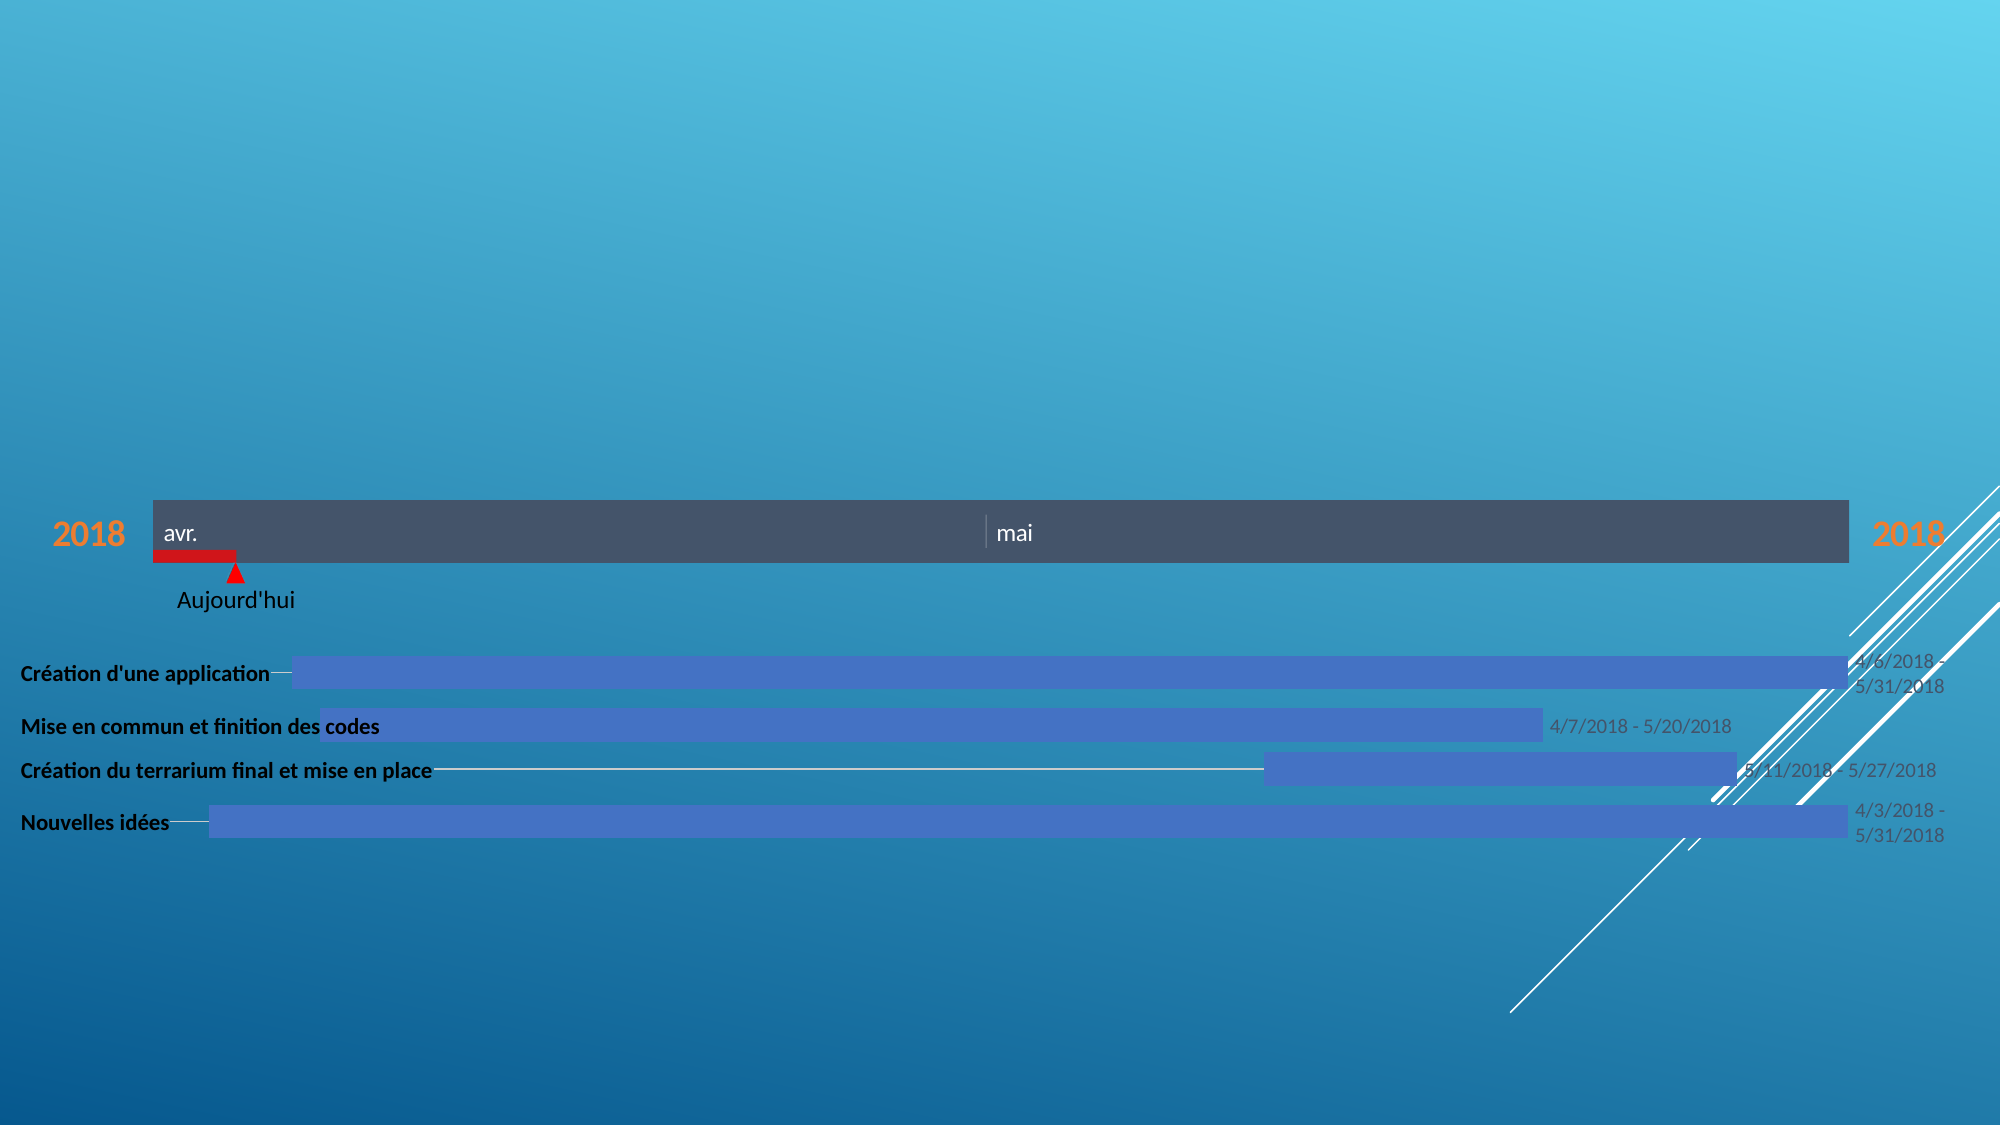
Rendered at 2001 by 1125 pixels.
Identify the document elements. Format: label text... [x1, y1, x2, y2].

text_box [209, 805, 1848, 838]
text_box 2018 [52, 508, 127, 555]
text_box Aujourd'hui [175, 583, 297, 614]
text_box [1264, 752, 1737, 786]
text_box avr. [163, 515, 199, 547]
text_box Création d'une application [20, 658, 273, 687]
text_box Création du terrarium final et mise en place [20, 754, 436, 783]
text_box [292, 656, 1848, 689]
text_box Mise en commun et finition des codes [20, 711, 384, 740]
text_box [320, 708, 1543, 742]
text_box 5/11/2018 - 5/27/2018 [1744, 756, 1943, 782]
text_box mai [996, 515, 1035, 547]
text_box 2018 [1871, 508, 1946, 555]
text_box [153, 500, 1849, 583]
text_box Nouvelles idées [20, 807, 171, 836]
text_box 4/3/2018 - 5/31/2018 [1855, 795, 1952, 847]
text_box 4/7/2018 - 5/20/2018 [1549, 712, 1736, 738]
text_box 4/6/2018 - 5/31/2018 [1855, 647, 1952, 699]
